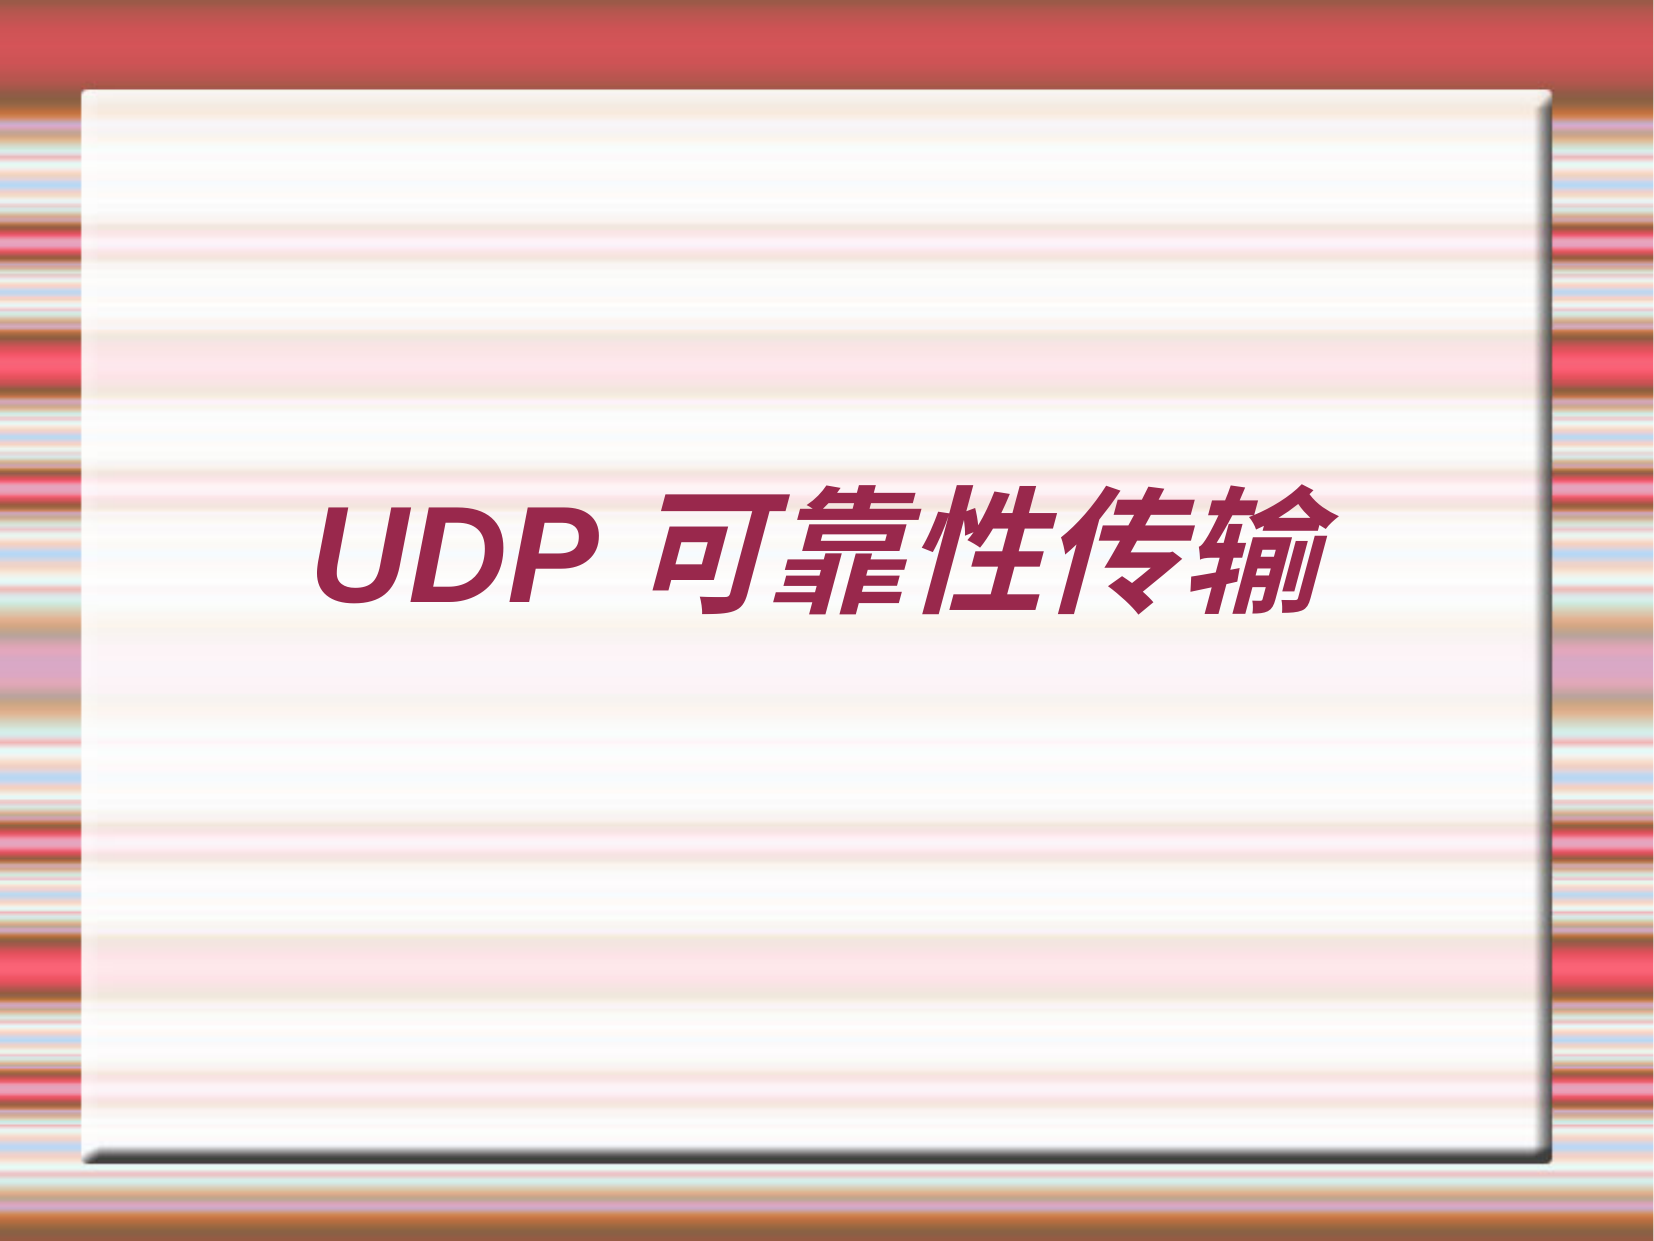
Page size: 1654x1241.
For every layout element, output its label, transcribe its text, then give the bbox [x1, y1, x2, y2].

title UDP可靠性传输 [107, 439, 1520, 647]
picture [0, 0, 1654, 1241]
